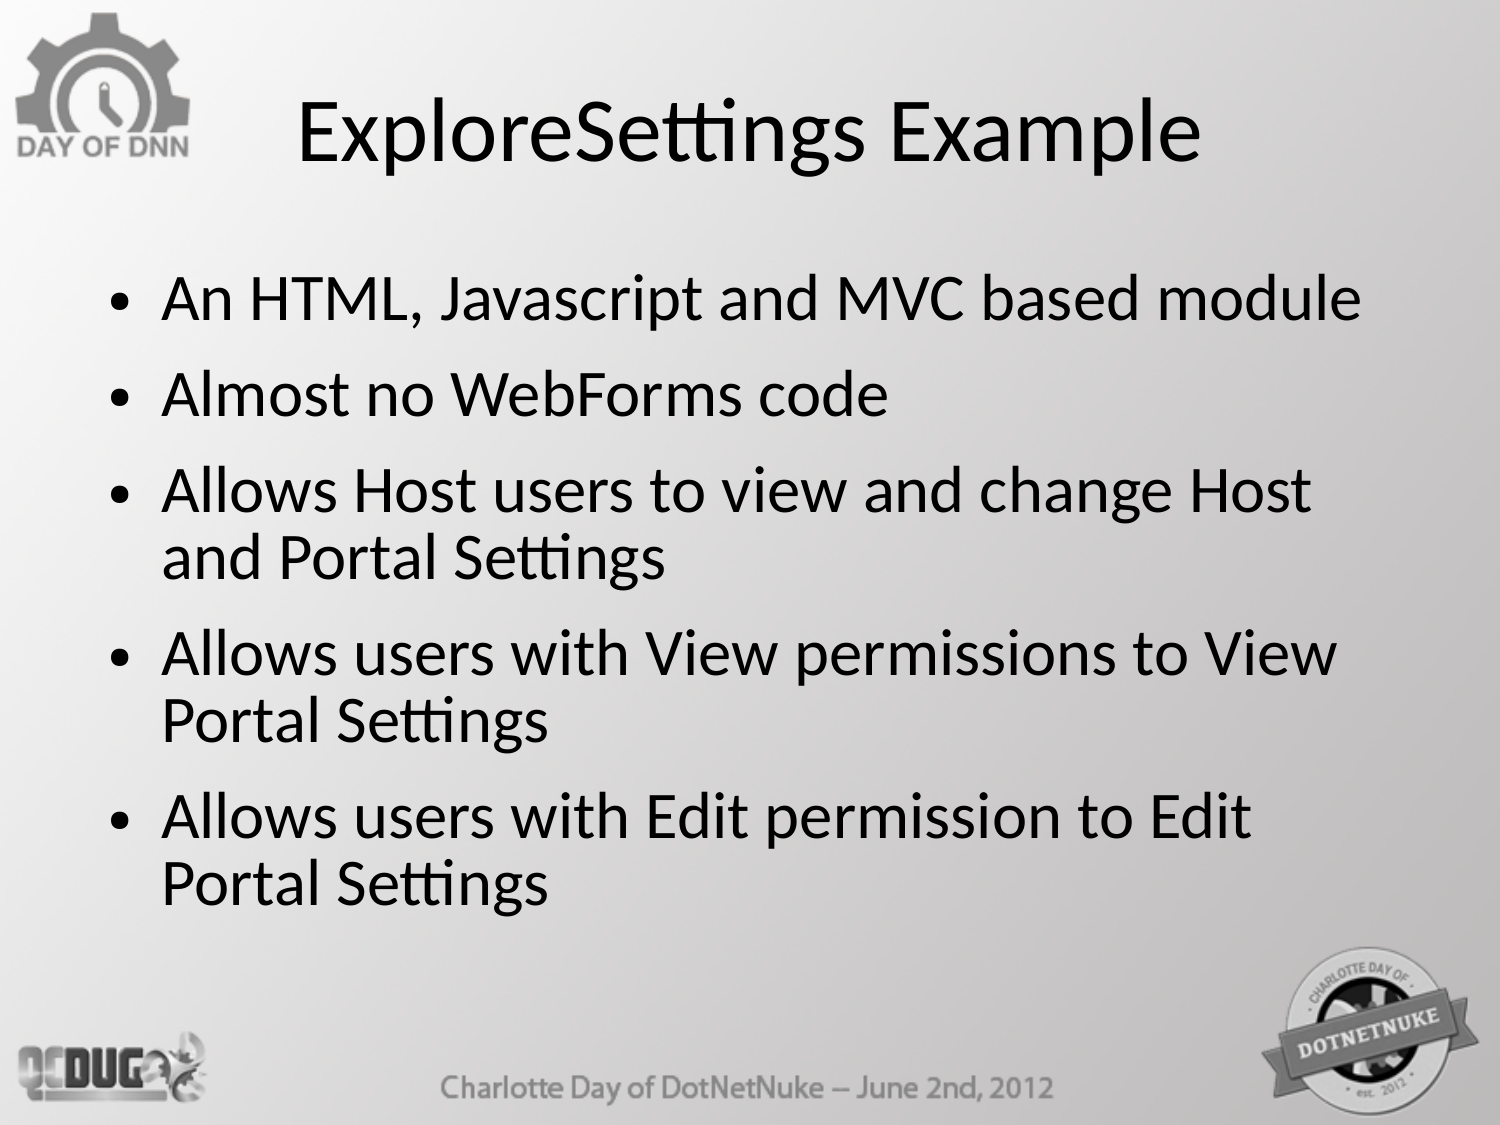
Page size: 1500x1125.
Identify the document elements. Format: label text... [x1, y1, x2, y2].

picture [0, 0, 1500, 1125]
list An HTML, Javascript and MVC based module Almost no WebForms code Allows Host users to view and change Host and Portal Settings Allows users with View permissions to View Portal Settings Allows users with Edit permission to Edit Portal Settings [75, 262, 1426, 1006]
title ExploreSettings Example [75, 45, 1425, 233]
